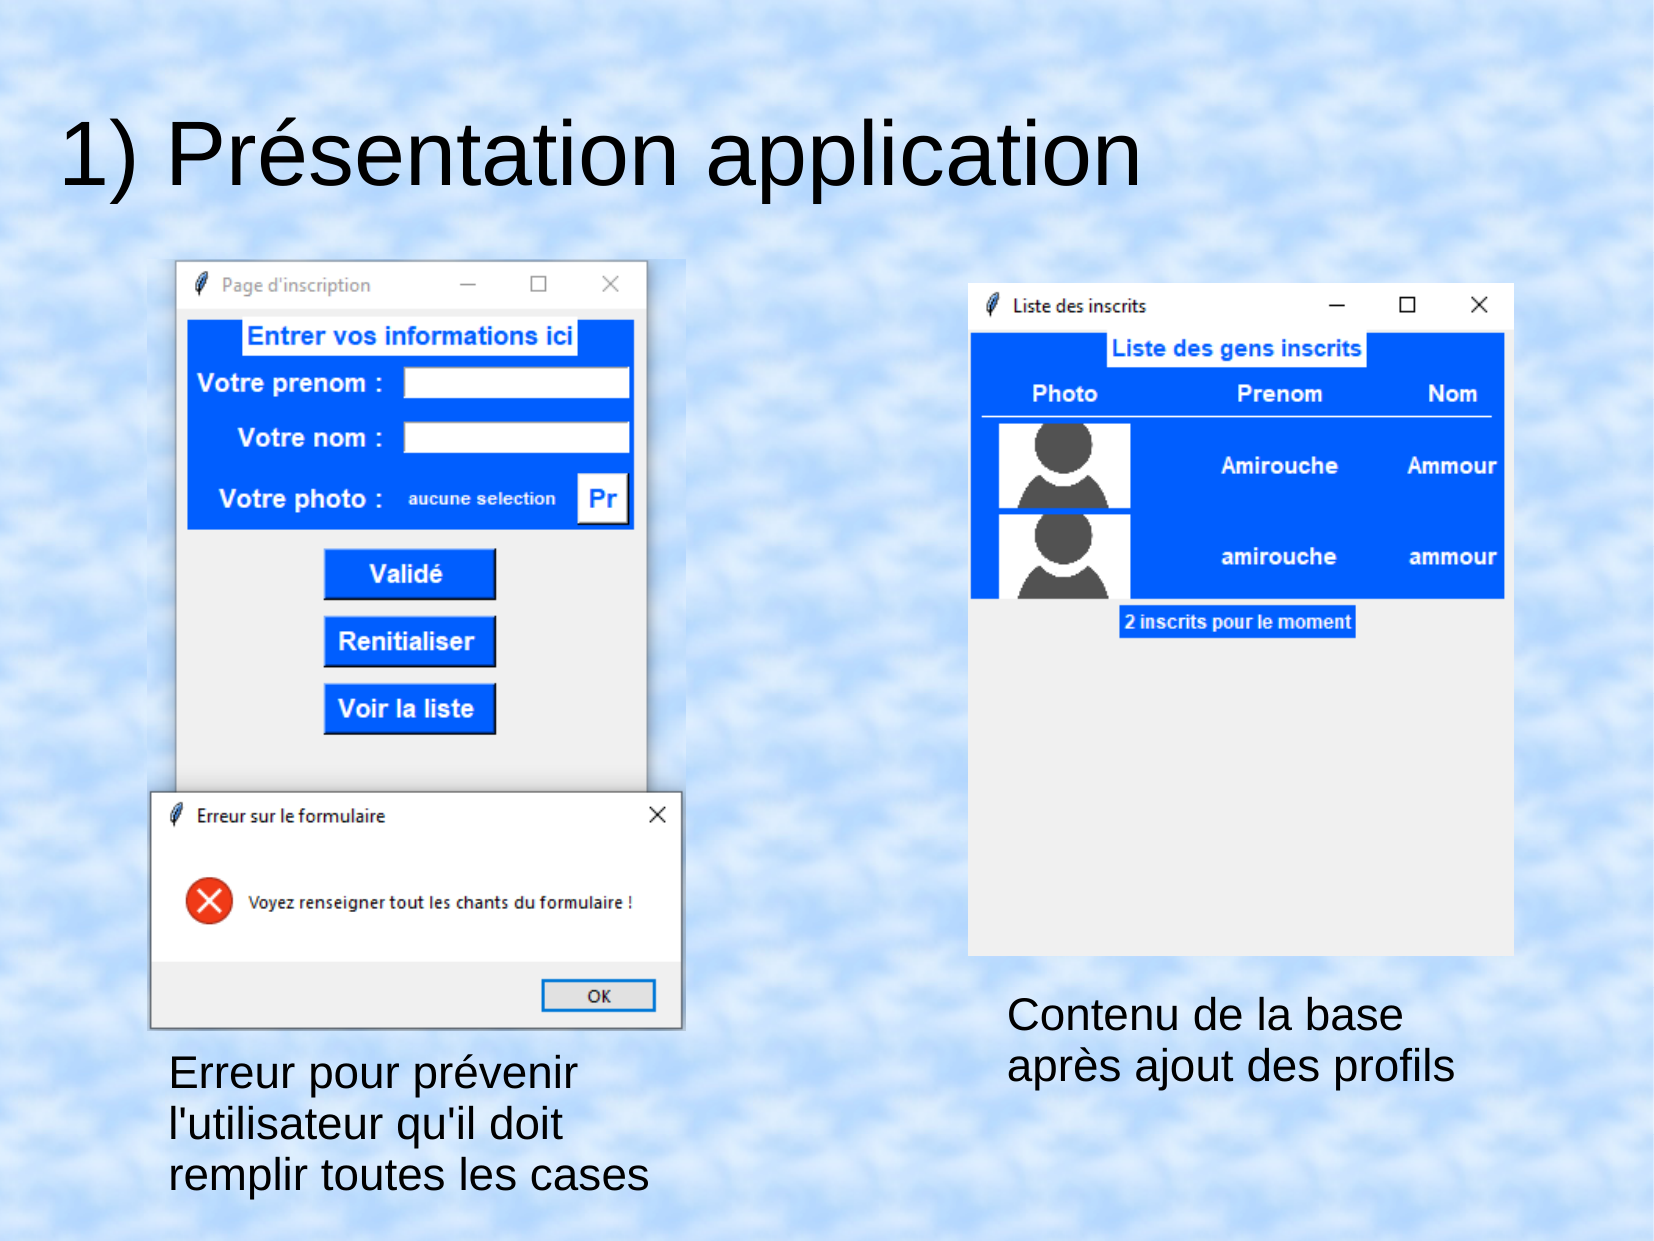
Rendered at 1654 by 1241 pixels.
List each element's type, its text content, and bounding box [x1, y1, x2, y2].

picture [0, 0, 1654, 1241]
text_box Erreur pour prévenir l'utilisateur qu'il doit remplir toutes les cases [153, 1039, 722, 1241]
text_box Contenu de la base après ajout des profils [992, 981, 1490, 1099]
text_box 1) Présentation application [59, 102, 1176, 205]
